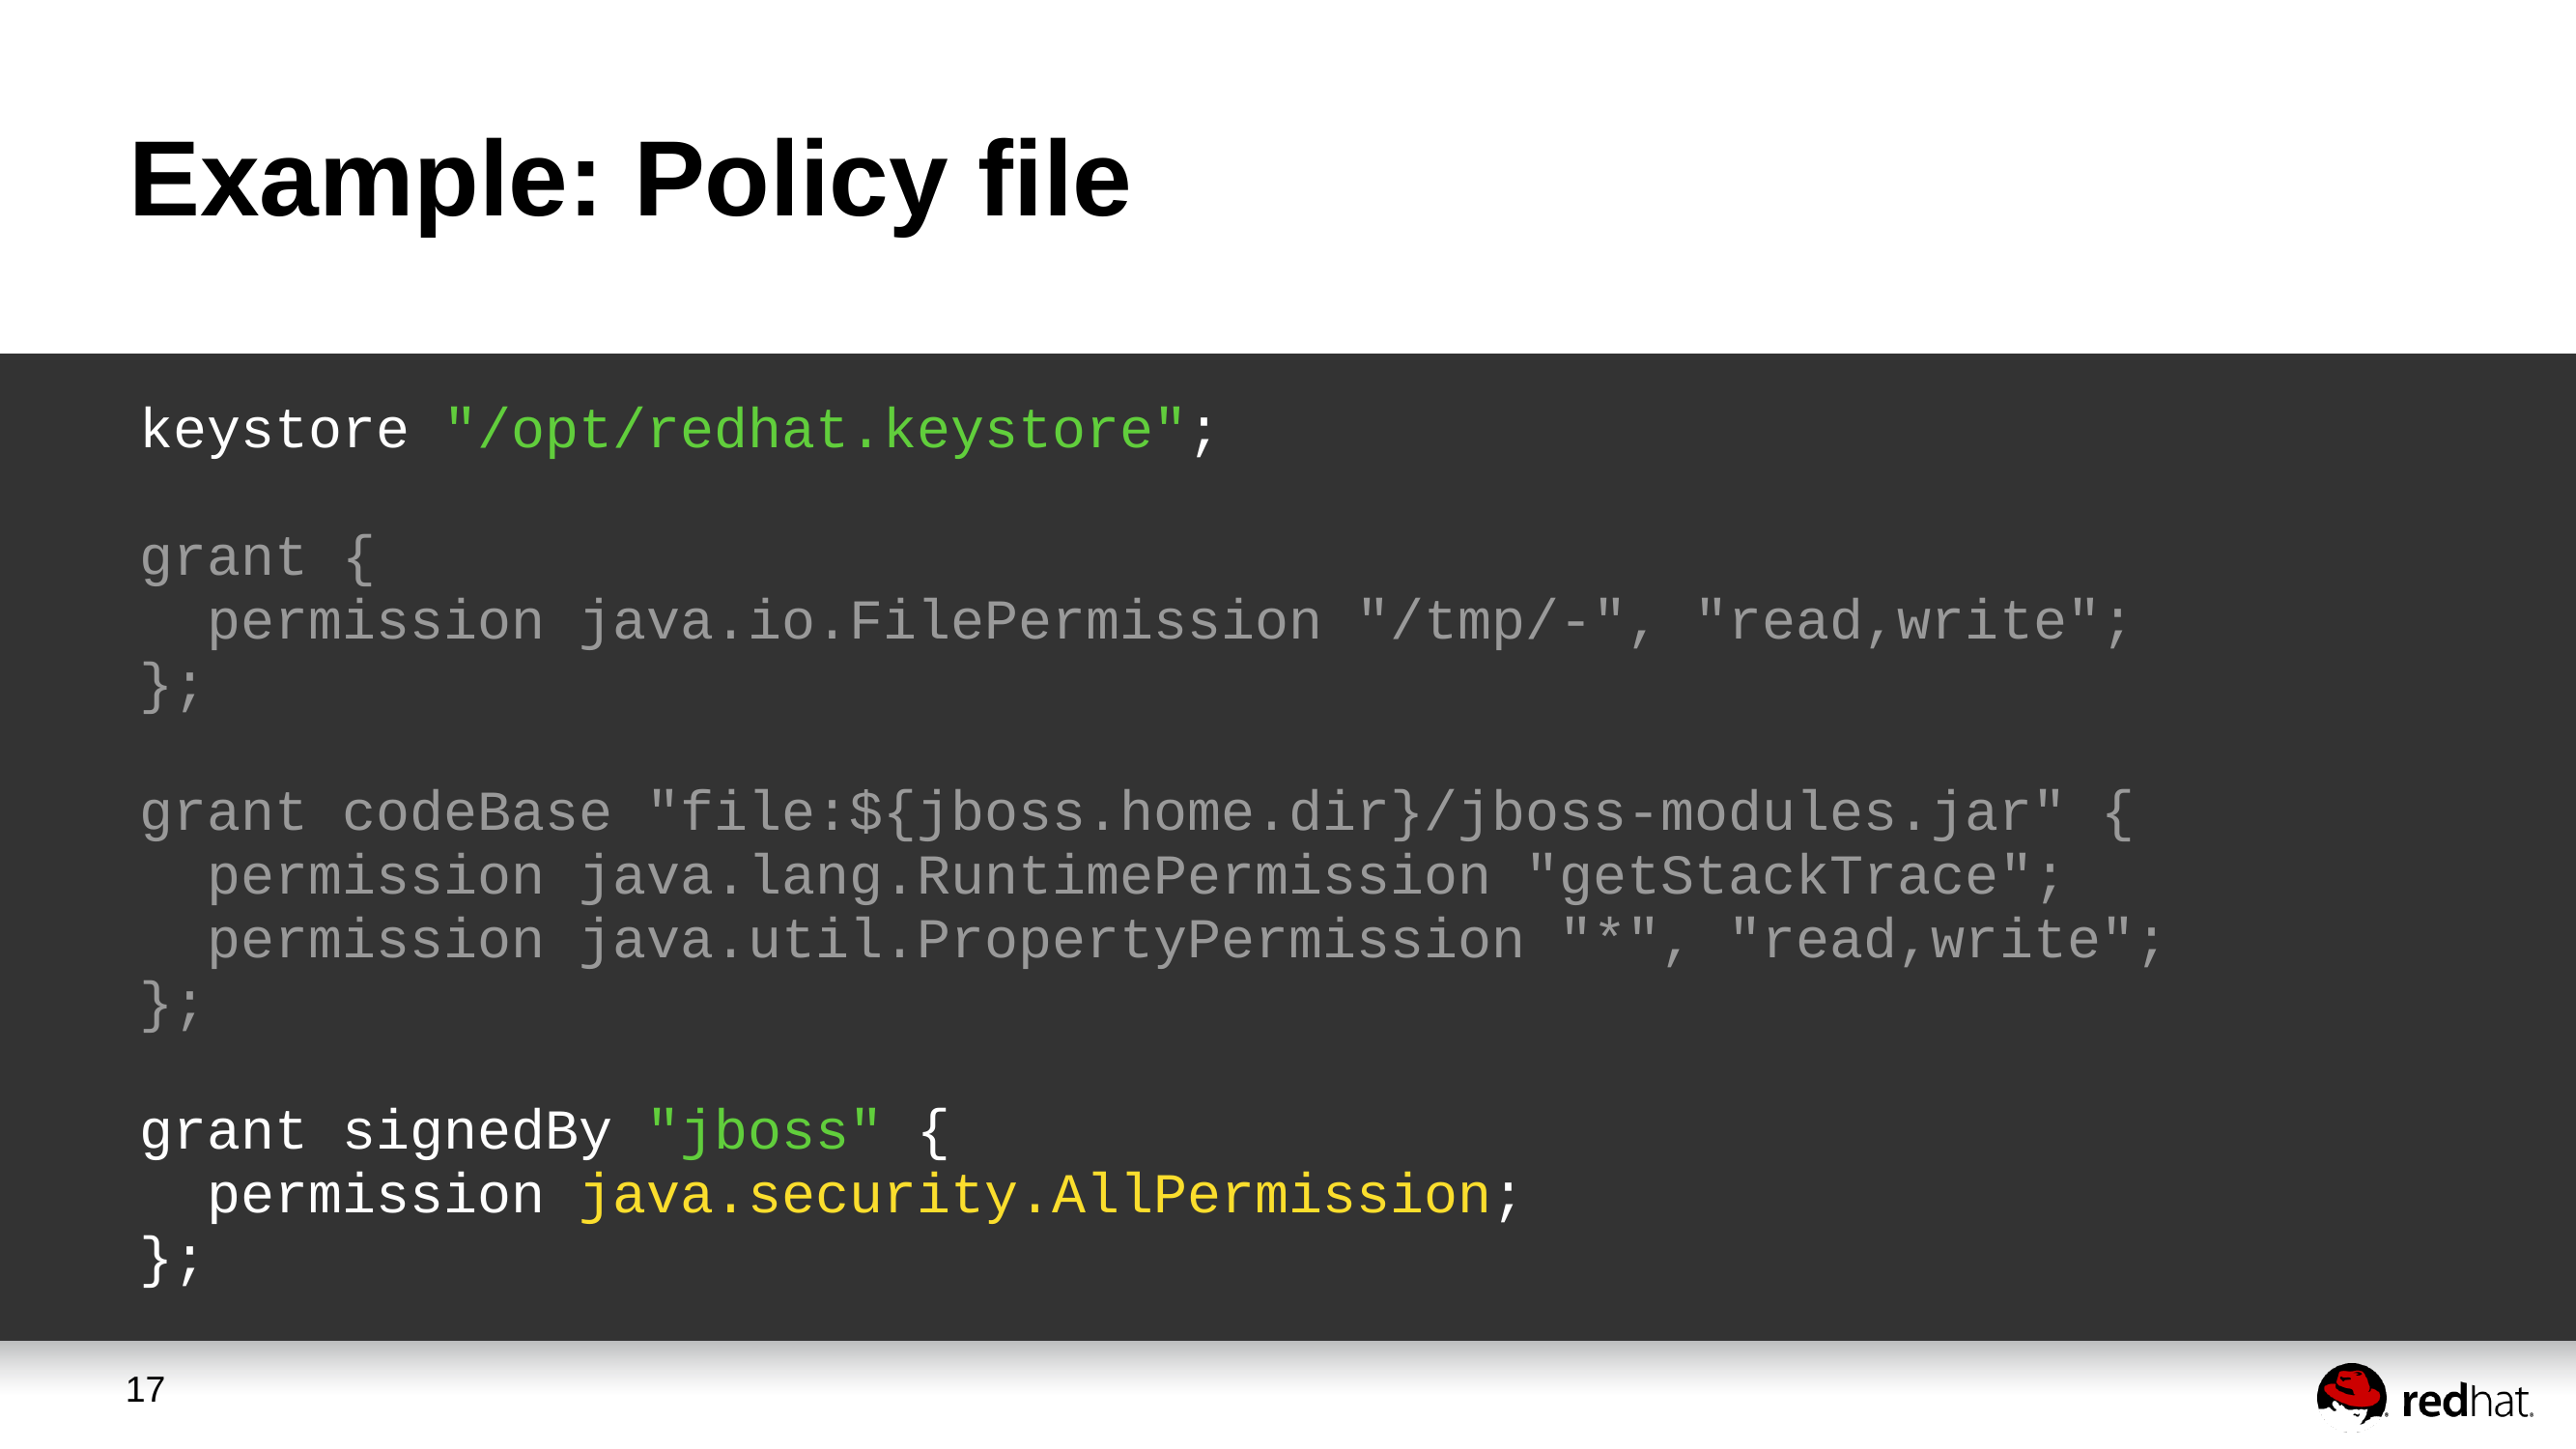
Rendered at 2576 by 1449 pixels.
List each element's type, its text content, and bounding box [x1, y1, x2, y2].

picture [0, 1341, 2576, 1445]
text_box keystore "/opt/redhat.keystore"; grant { permission java.io.FilePermission "/tmp/-", "read,write"; }; grant codeBase "file:${jboss.home.dir}/jboss-modules.jar" { permission java.lang.RuntimePermission "getStackTrace"; permission java.util.PropertyPermission "*", "read,write"; }; grant signedBy "jboss" { permission java.security.AllPermission; }; [0, 354, 2576, 1341]
title Example: Policy file [128, 57, 2448, 300]
